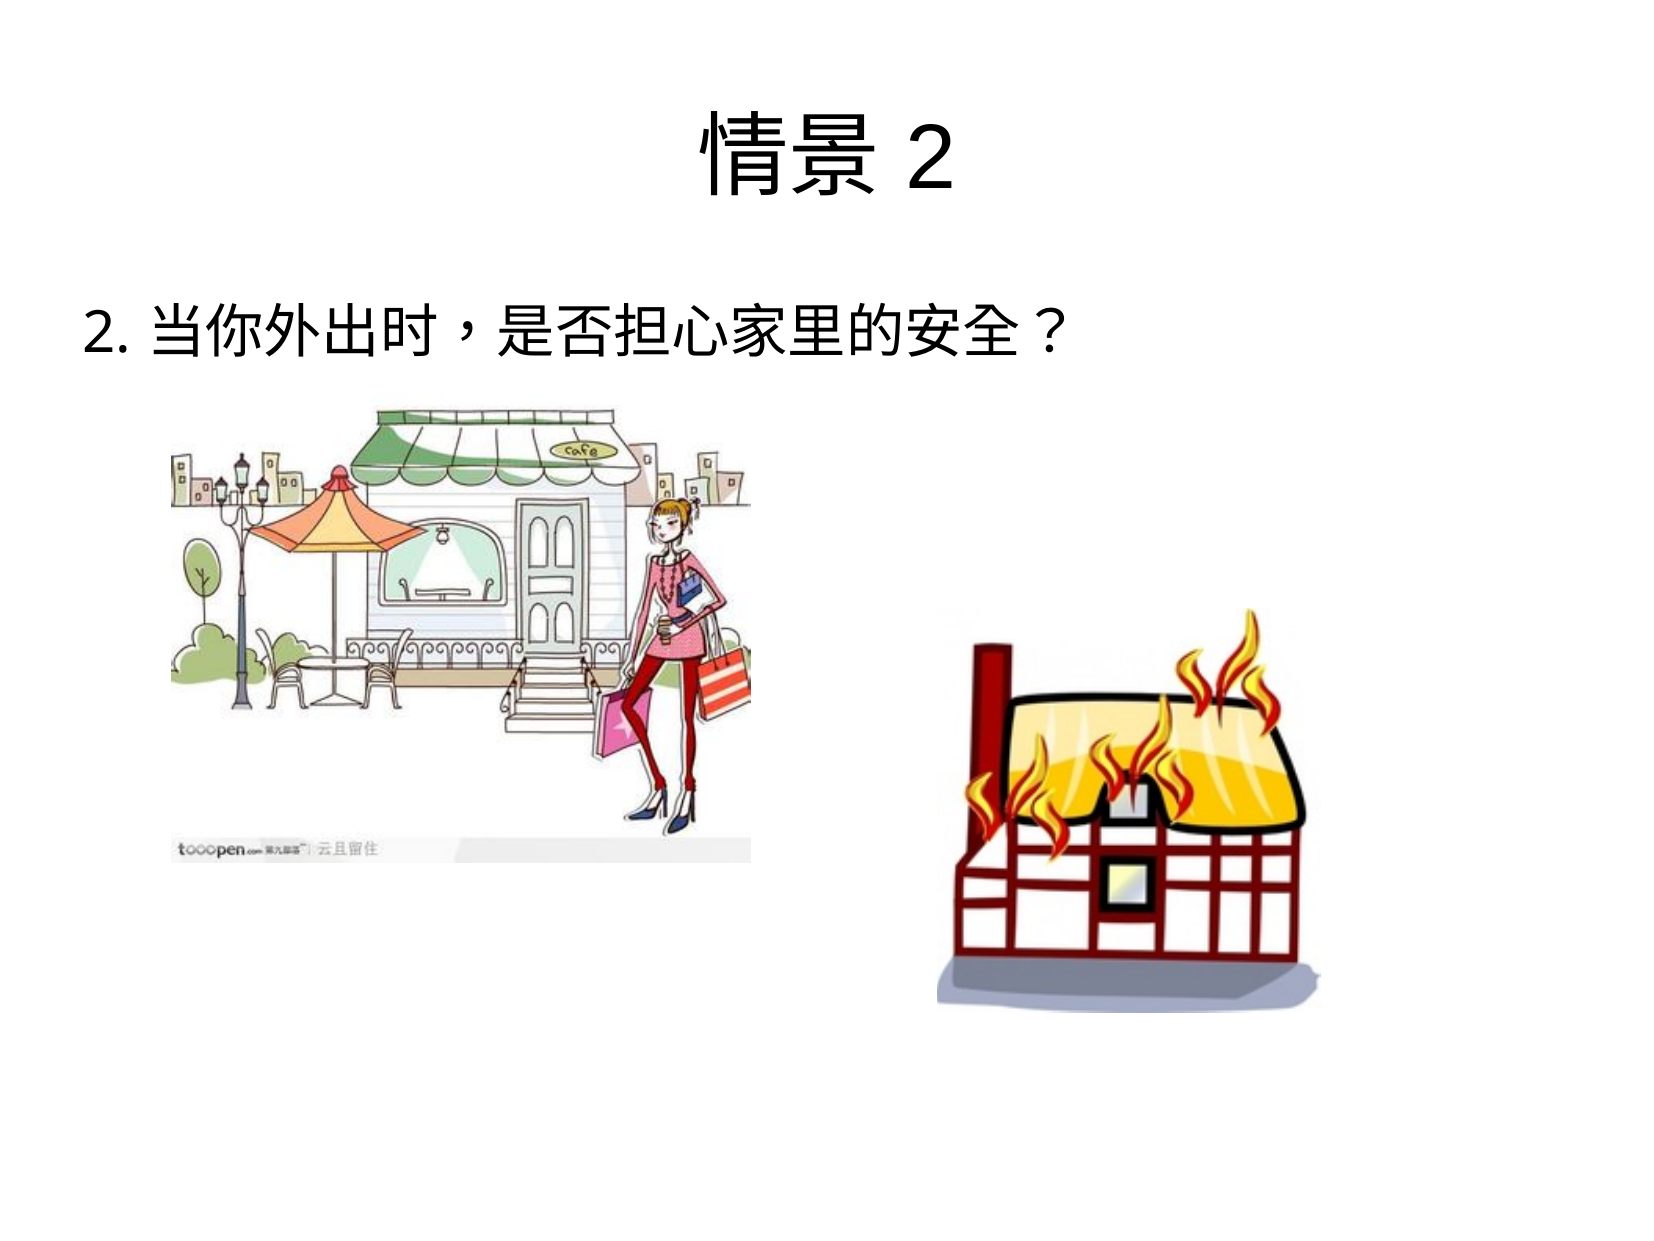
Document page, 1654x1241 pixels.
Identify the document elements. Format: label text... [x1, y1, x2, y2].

list 2.当你外出时，是否担心家里的安全？ [82, 290, 1571, 1094]
title 情景2 [82, 56, 1571, 250]
picture [171, 393, 751, 863]
picture [937, 608, 1321, 1013]
